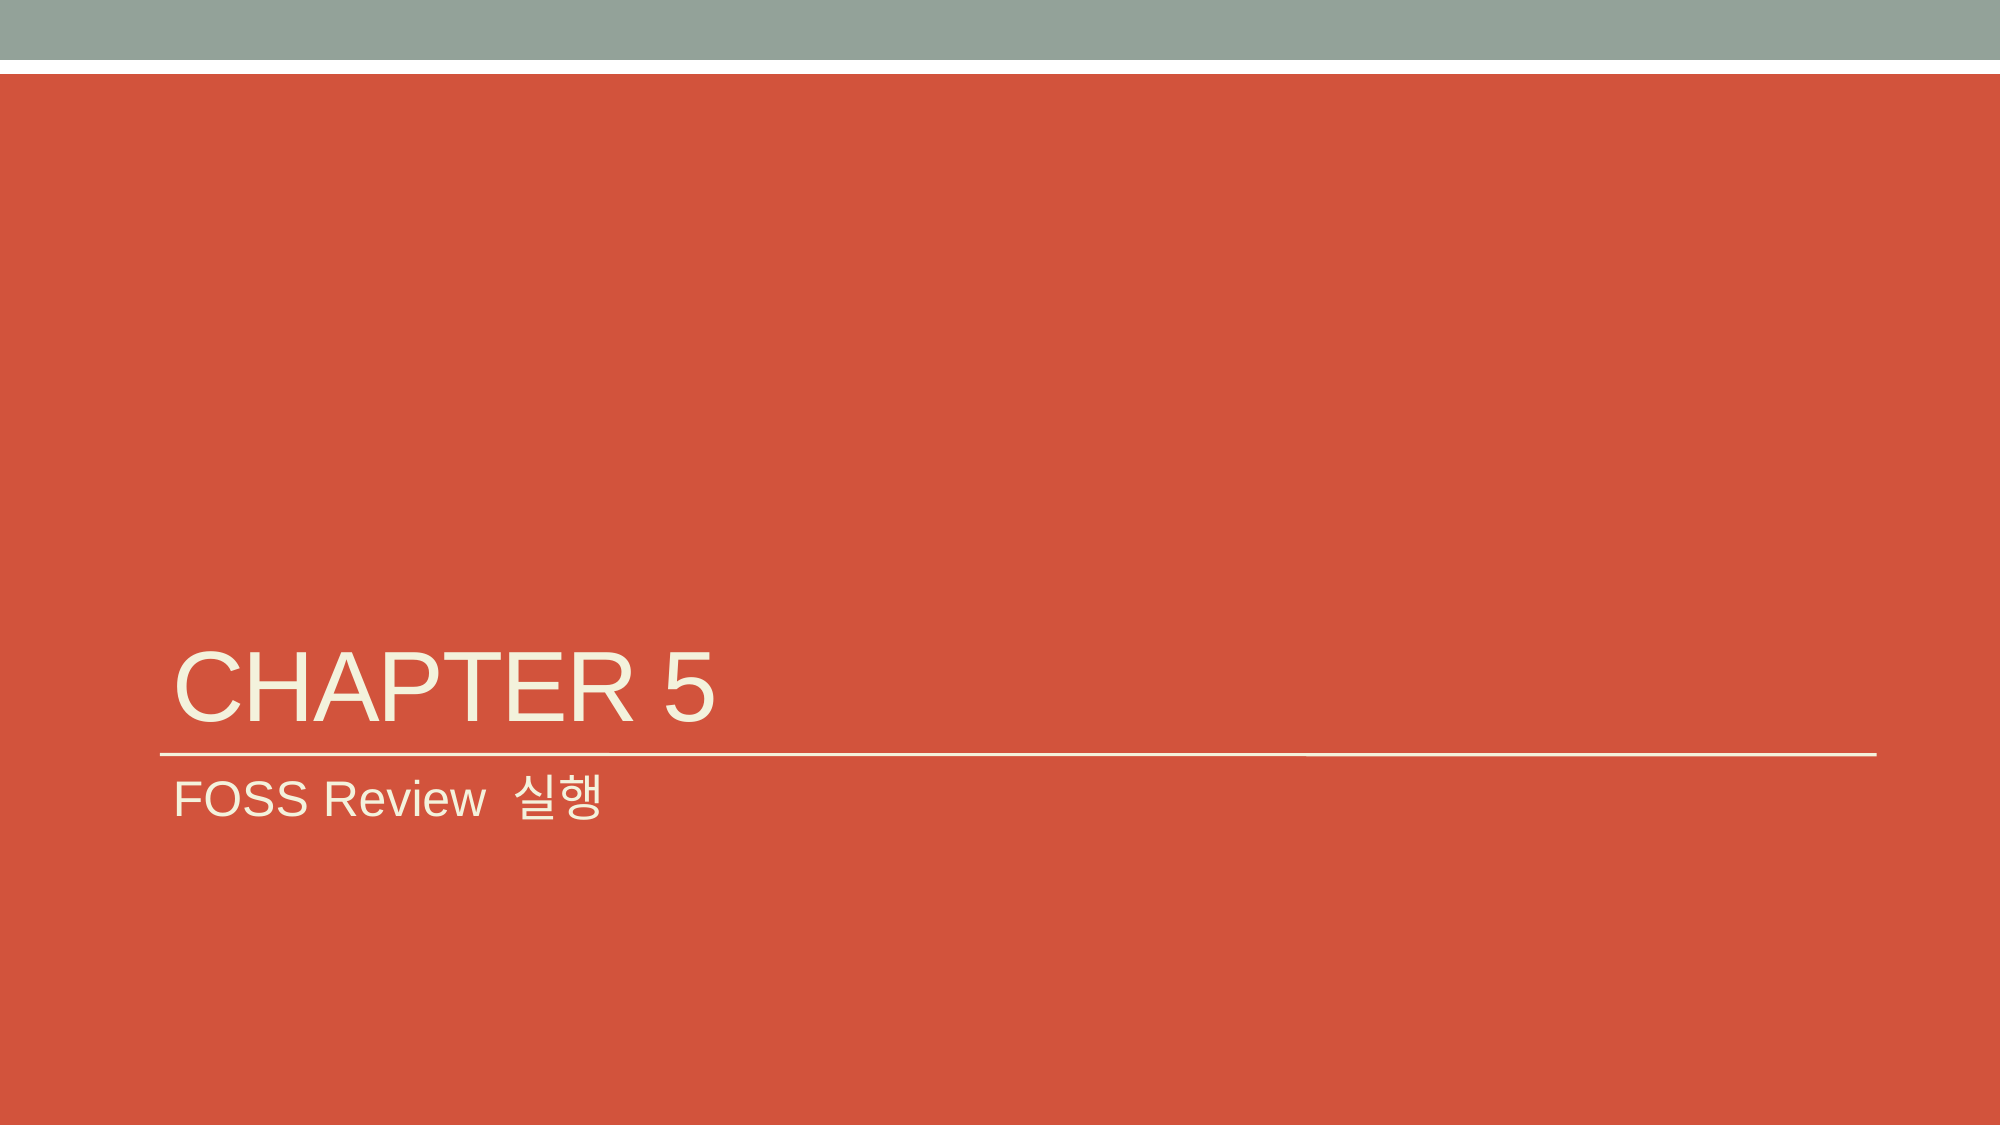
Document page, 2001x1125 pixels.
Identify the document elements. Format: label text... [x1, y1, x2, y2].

title Chapter 5 [157, 387, 1858, 749]
list FOSS Review 실행 [157, 758, 1858, 1006]
